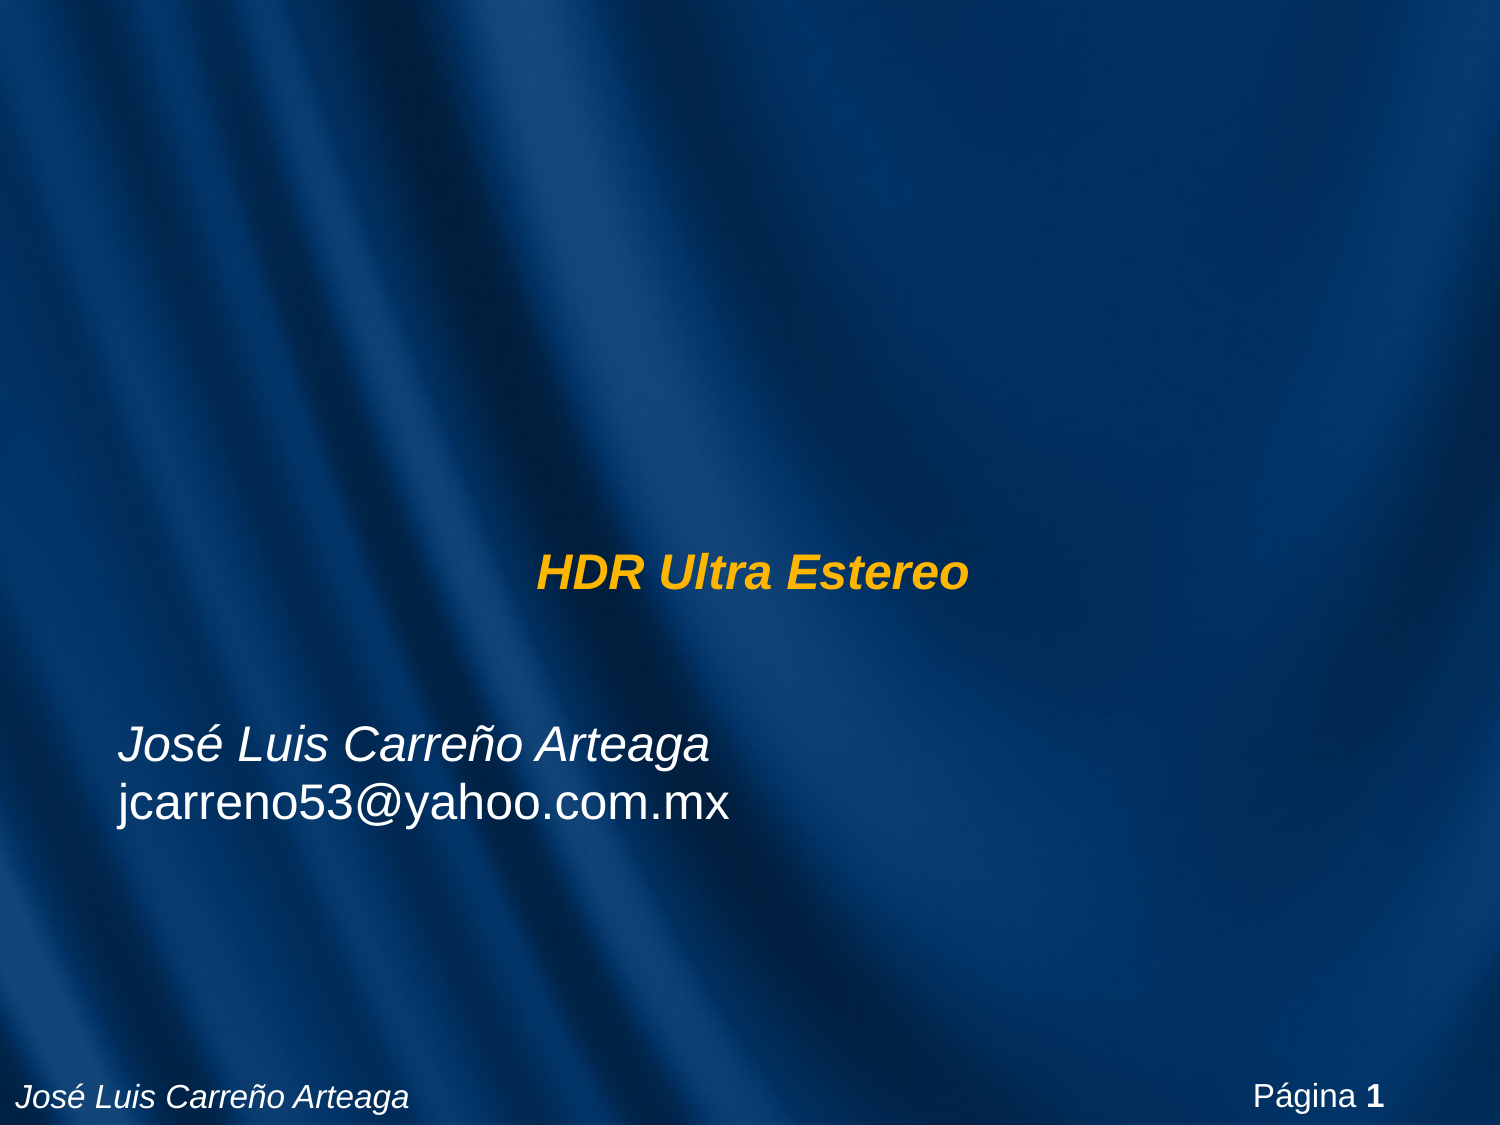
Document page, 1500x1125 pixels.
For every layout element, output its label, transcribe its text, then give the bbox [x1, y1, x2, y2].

title HDR Ultra Estereo [103, 530, 1404, 616]
subtitle José Luis Carreño Arteaga jcarreno53@yahoo.com.mx [103, 700, 1386, 907]
picture [0, 0, 1500, 1125]
